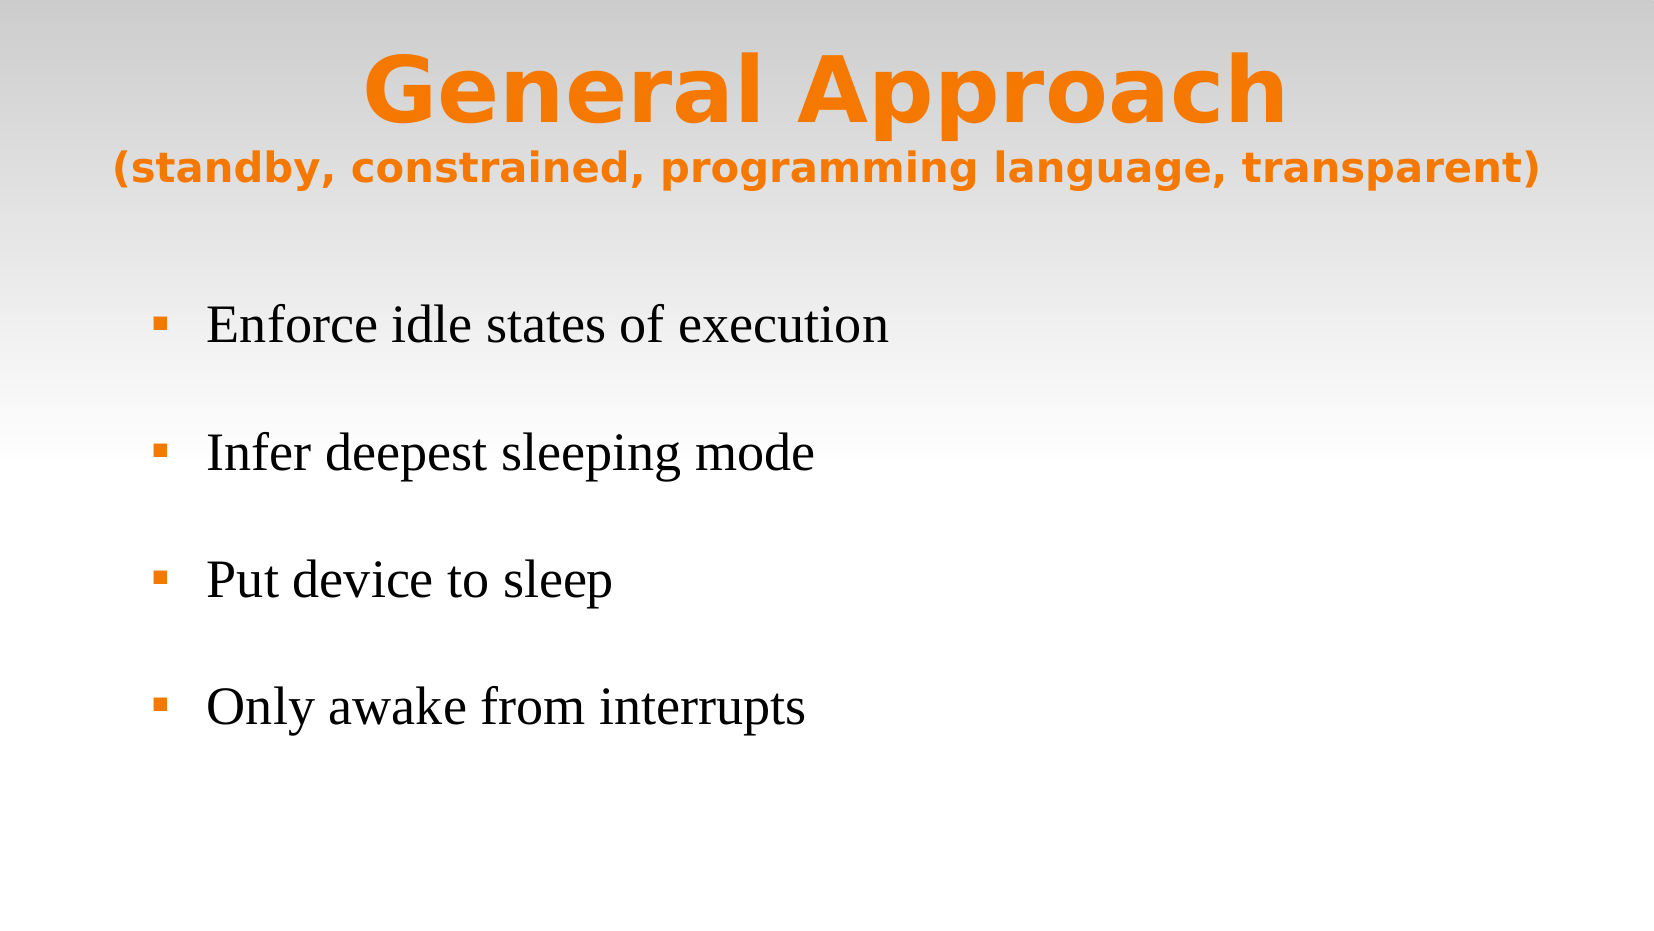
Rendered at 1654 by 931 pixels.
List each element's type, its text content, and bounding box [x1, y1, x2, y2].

title General Approach (standby, constrained, programming language, transparent) [82, 36, 1571, 193]
list Enforce idle states of execution Infer deepest sleeping mode Put device to sleep Only awake from interrupts [82, 294, 1538, 842]
